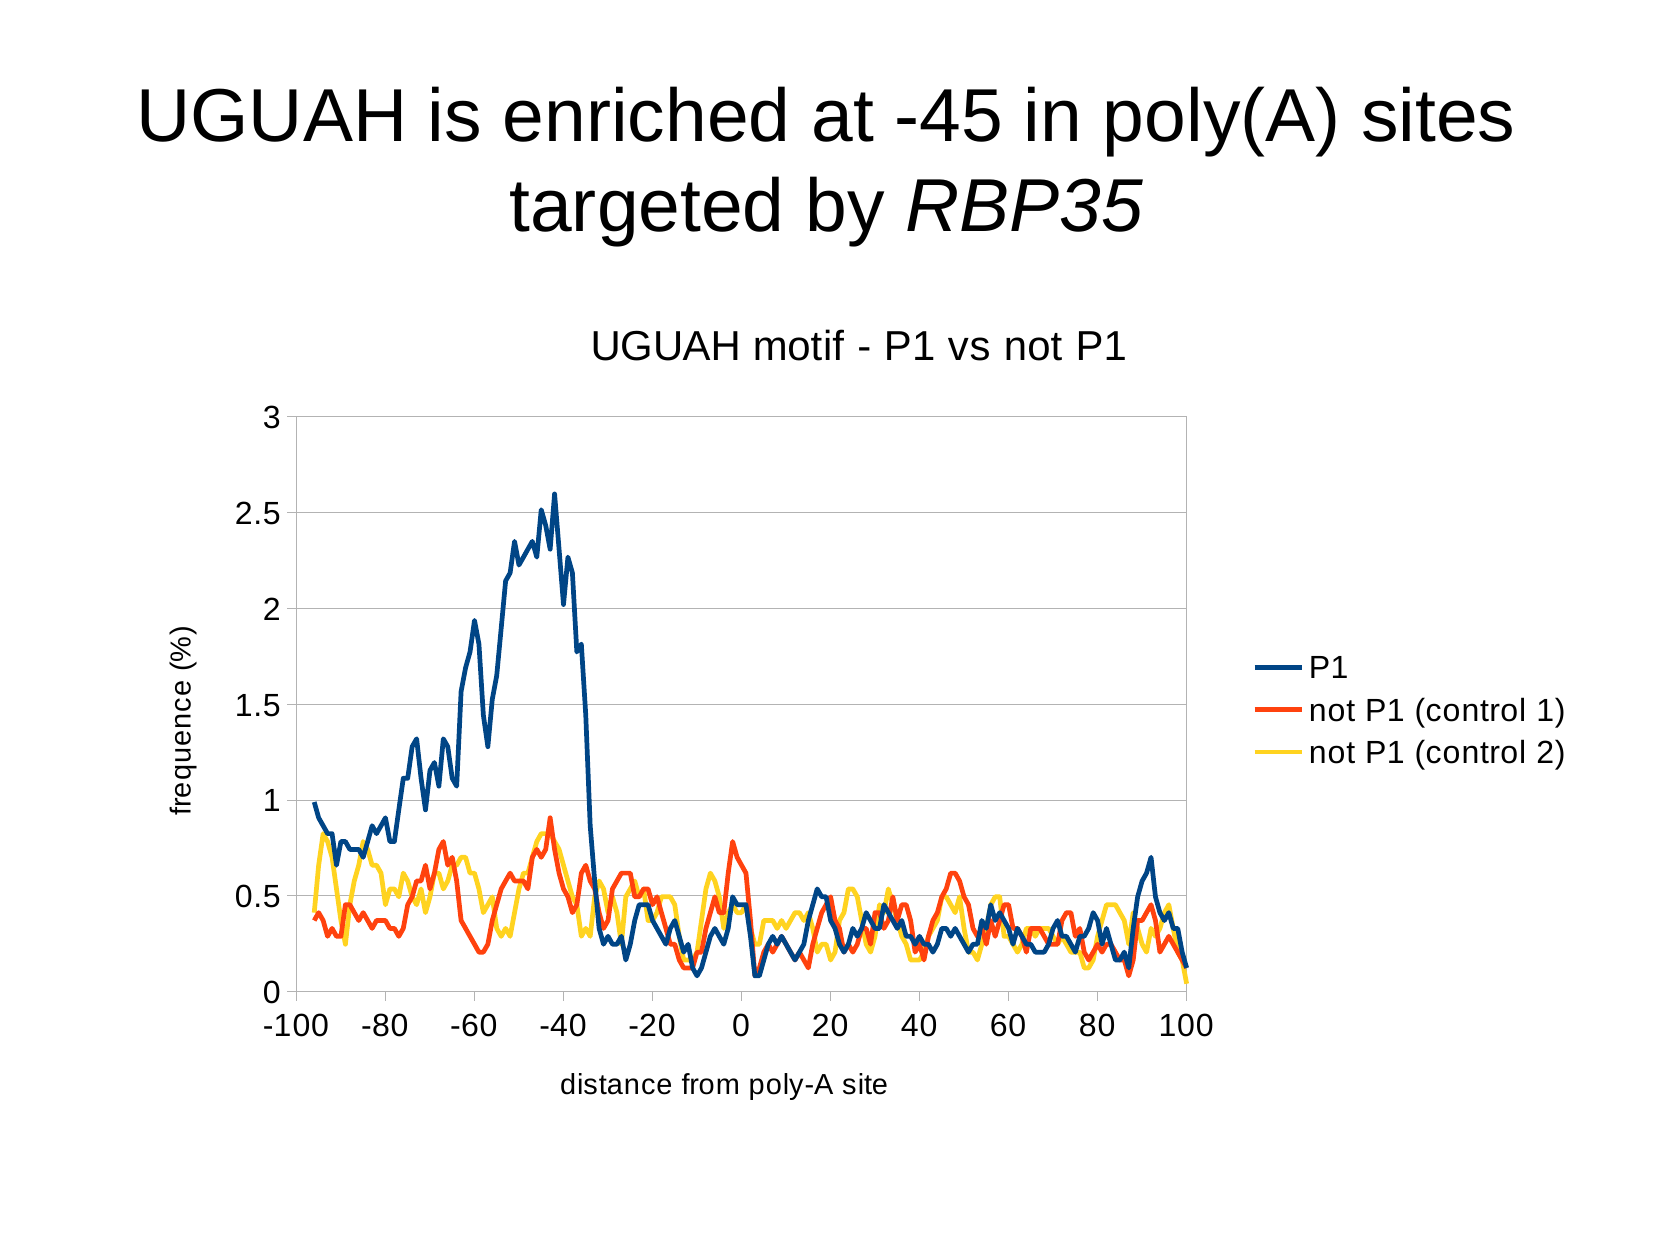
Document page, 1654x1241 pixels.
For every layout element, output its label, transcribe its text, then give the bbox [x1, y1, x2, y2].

chart [128, 285, 1591, 1135]
title UGUAH is enriched at -45 in poly(A) sites targeted by RBP35 [82, 49, 1571, 257]
